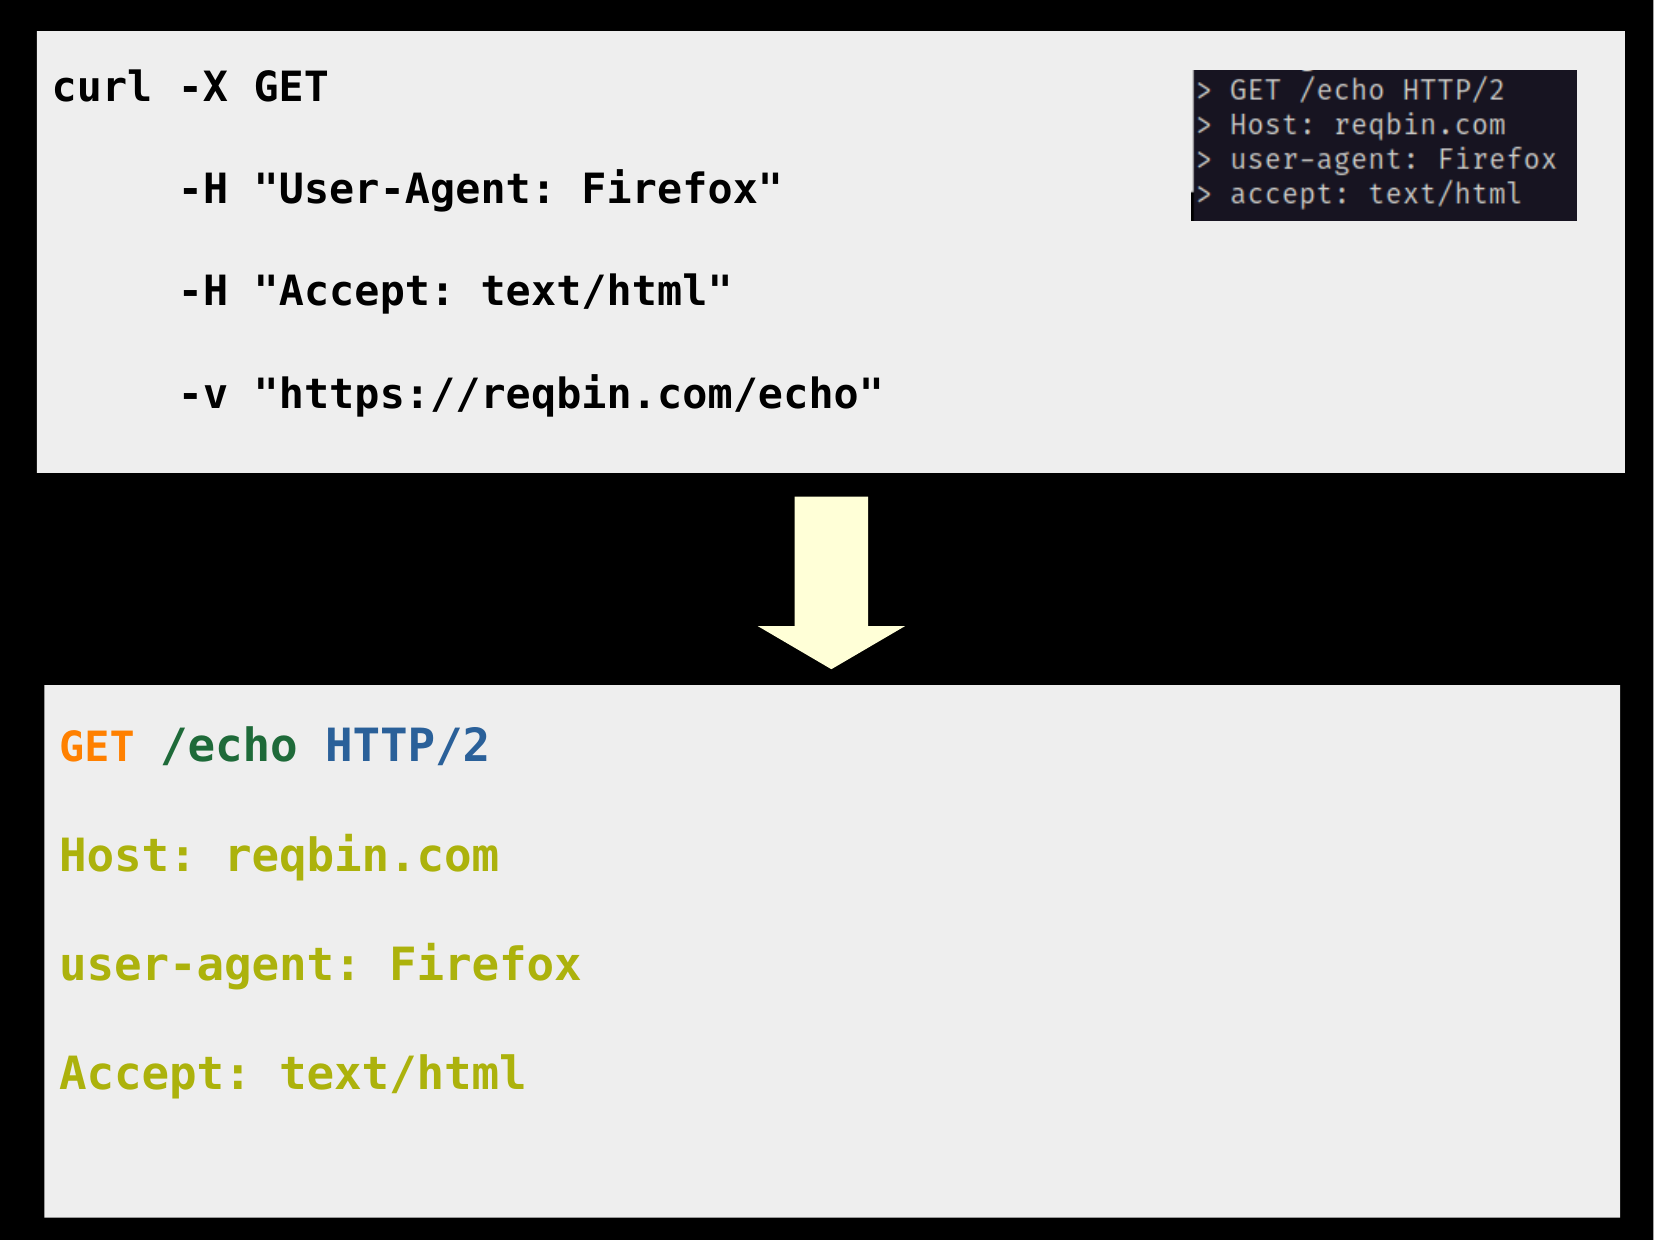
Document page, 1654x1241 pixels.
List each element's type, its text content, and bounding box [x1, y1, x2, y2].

text_box GET /echo HTTP/2 Host: reqbin.com user-agent: Firefox Accept: text/html [44, 685, 1621, 1218]
text_box [757, 496, 906, 670]
picture [1191, 70, 1577, 221]
text_box curl -X GET -H "User-Agent: Firefox" -H "Accept: text/html" -v "https://reqbin.com/echo" [36, 31, 1625, 473]
